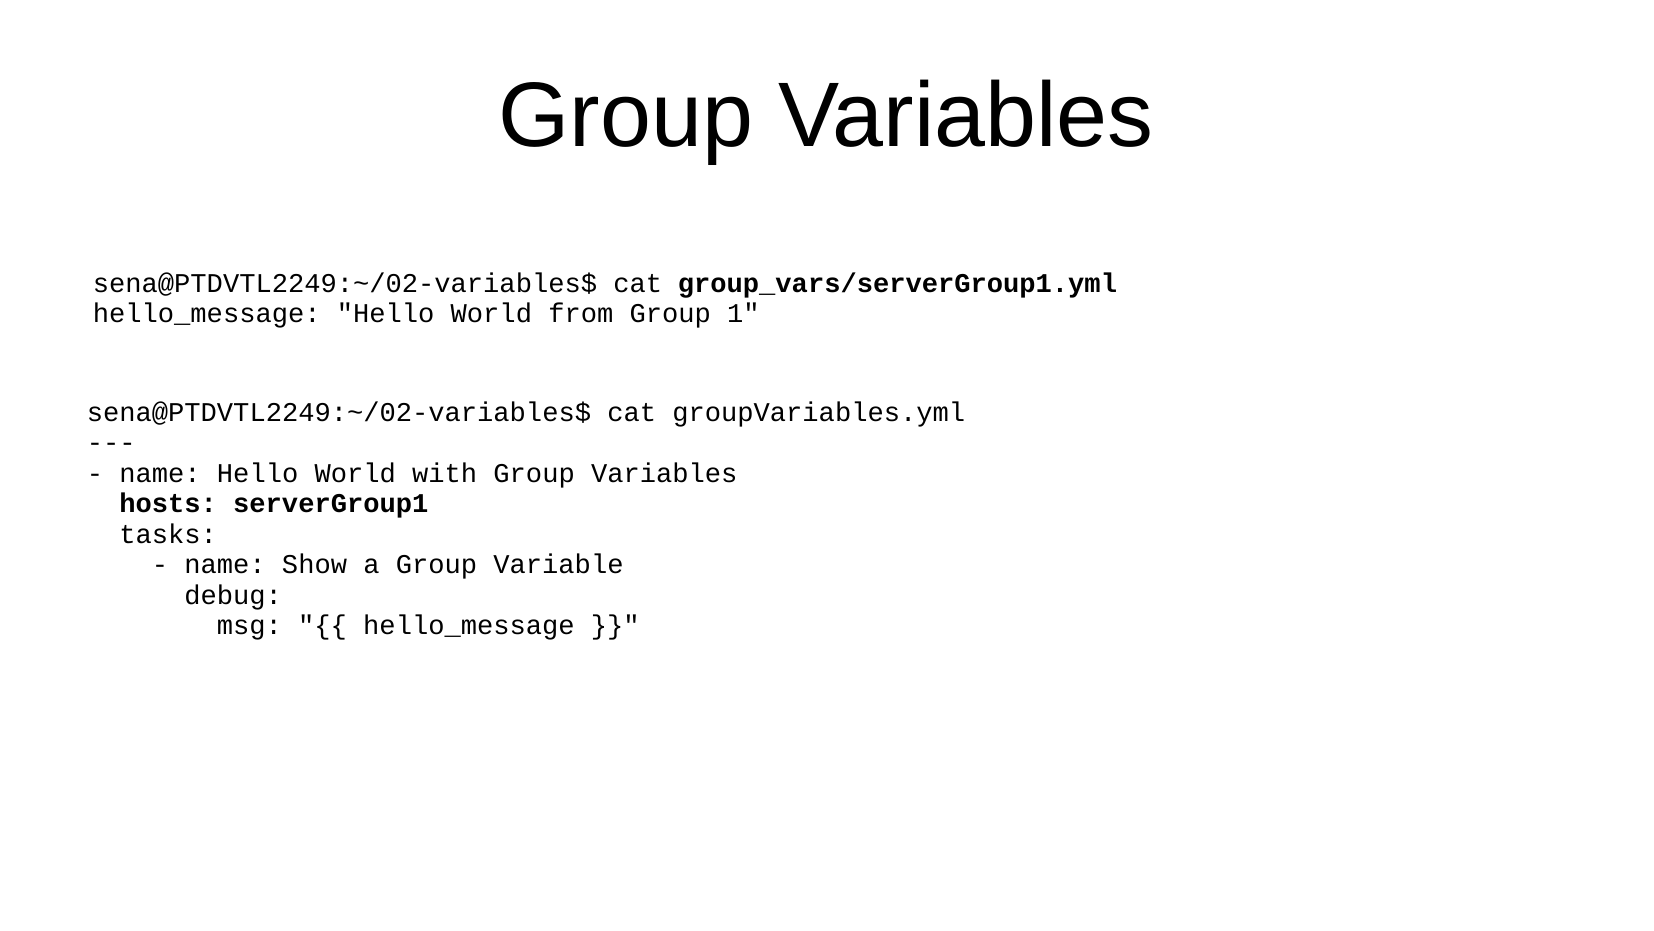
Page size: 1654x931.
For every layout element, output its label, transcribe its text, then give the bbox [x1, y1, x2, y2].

title Group Variables [82, 37, 1571, 193]
text_box sena@PTDVTL2249:~/02-variables$ cat group_vars/serverGroup1.yml hello_message: "Hello World from Group 1" [78, 262, 1287, 362]
list sena@PTDVTL2249:~/02-variables$ cat groupVariables.yml --- - name: Hello World with Group Variables hosts: serverGroup1 tasks: - name: Show a Group Variable debug: msg: "{{ hello_message }}" [86, 398, 1576, 765]
